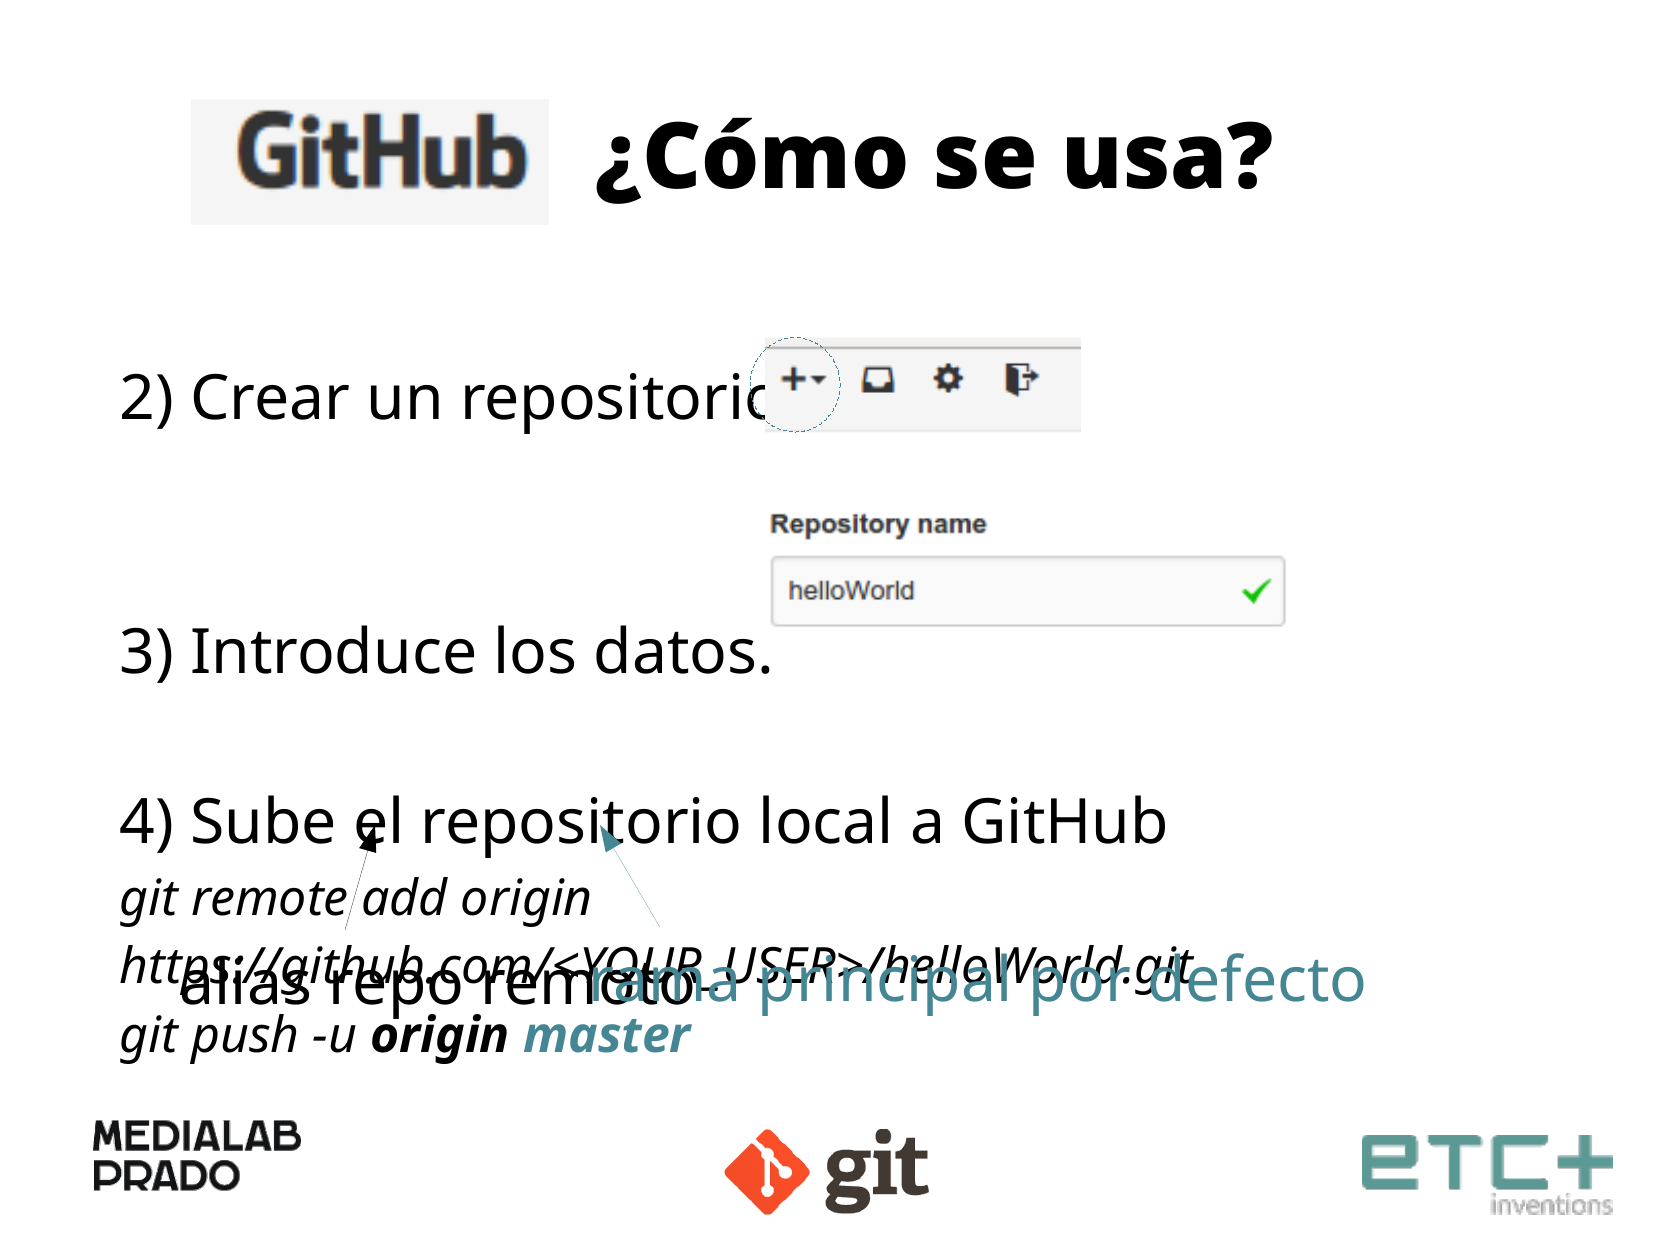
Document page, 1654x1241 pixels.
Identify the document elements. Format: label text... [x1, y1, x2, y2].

picture [191, 99, 549, 226]
picture [724, 1129, 929, 1216]
picture [15, 1064, 379, 1241]
picture [765, 337, 1081, 449]
text_box alias repo remoto [165, 930, 498, 1008]
text_box rama principal por defecto [574, 927, 1066, 1006]
picture [755, 494, 1321, 650]
picture [1362, 1135, 1613, 1216]
title ¿Cómo se usa? [82, 49, 1571, 257]
text_box 2) Crear un repositorio: 3) Introduce los datos: 4) Sube el repositorio local a GitHub git remote add origin https://github.com/<YOUR_USER>/helloWorld.git git push -u origin master [105, 345, 1576, 900]
